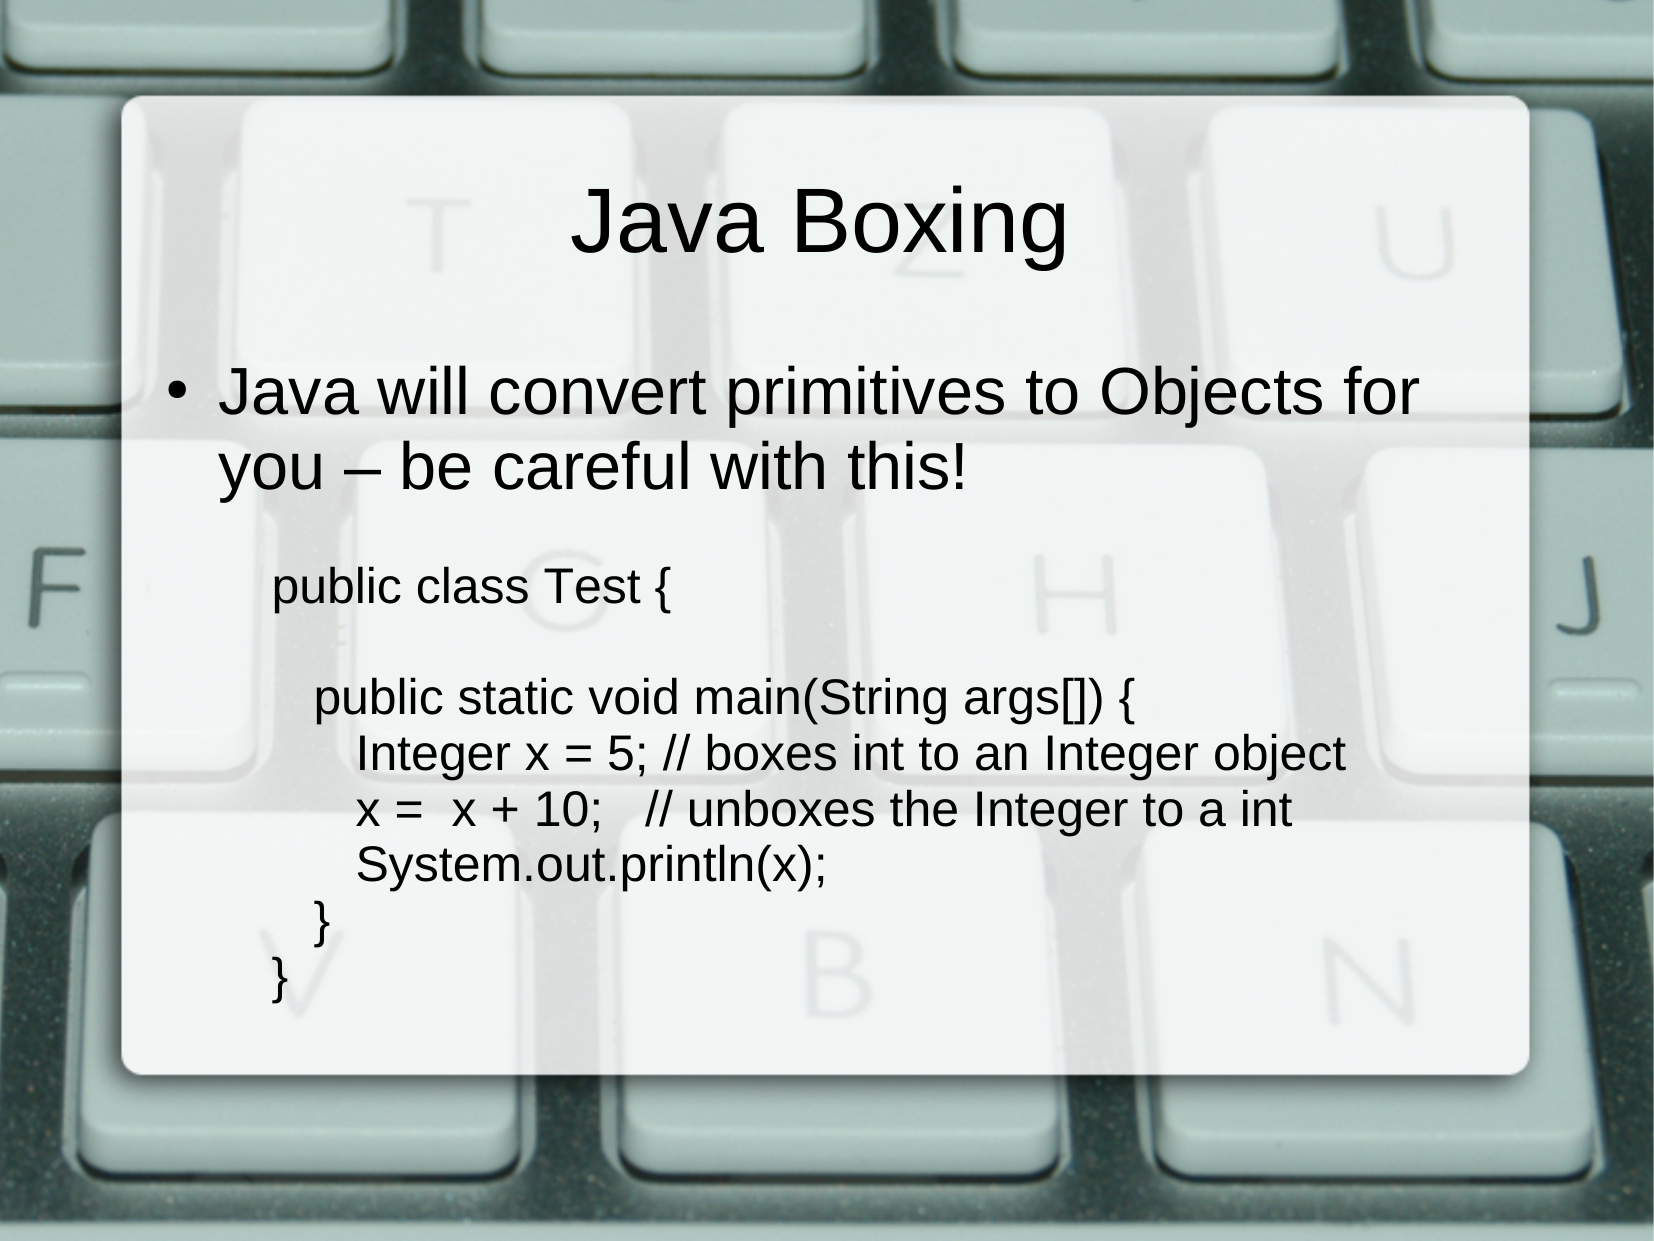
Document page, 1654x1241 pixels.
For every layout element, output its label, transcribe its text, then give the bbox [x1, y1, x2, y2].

text_box public class Test { public static void main(String args[]) { Integer x = 5; // boxes int to an Integer object x = x + 10; // unboxes the Integer to a int System.out.println(x); } } [271, 557, 1348, 1004]
title Java Boxing [135, 117, 1506, 325]
list Java will convert primitives to Objects for you – be careful with this! [147, 354, 1506, 532]
picture [0, 0, 1654, 1241]
